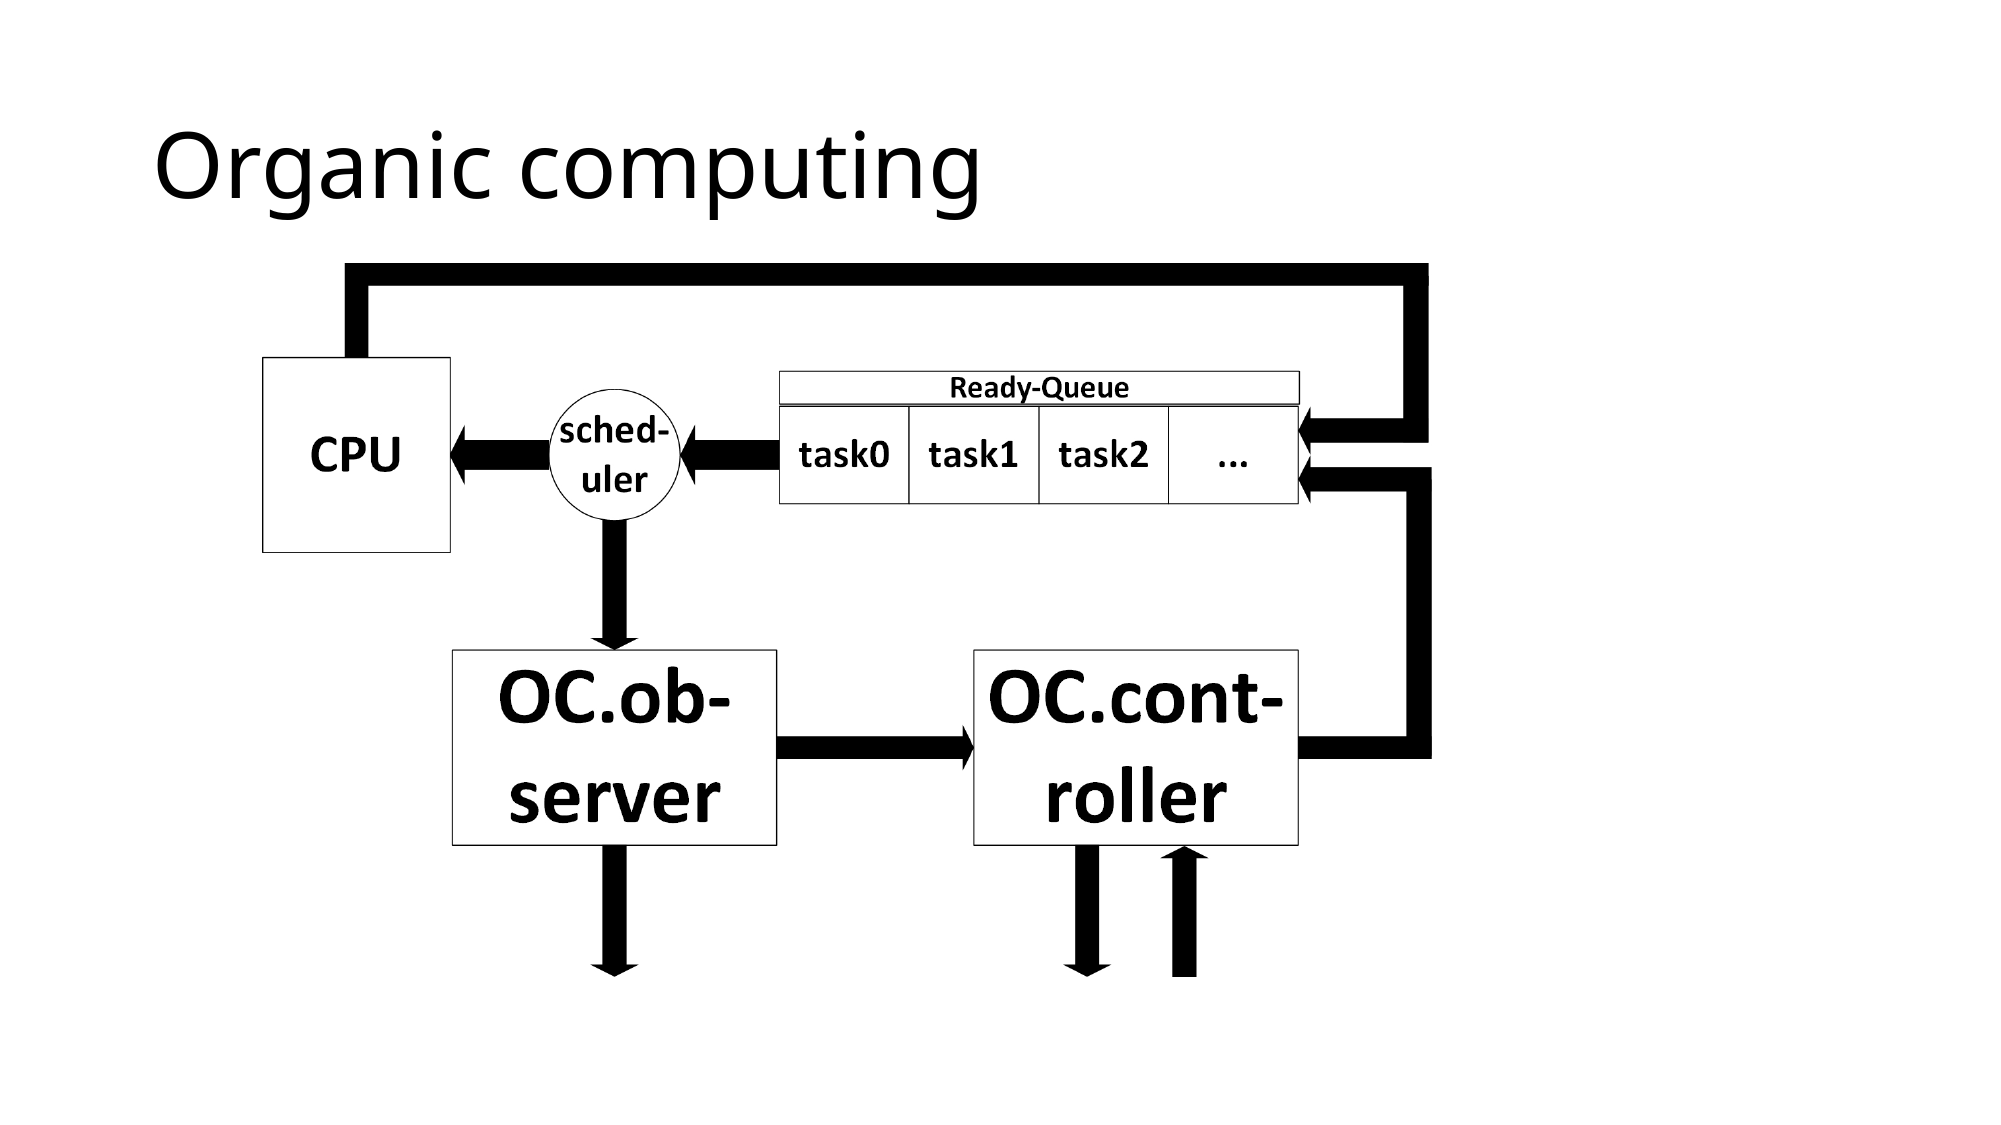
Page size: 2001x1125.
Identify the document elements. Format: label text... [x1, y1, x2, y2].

picture [260, 262, 1432, 977]
title Organic computing [137, 59, 1863, 278]
